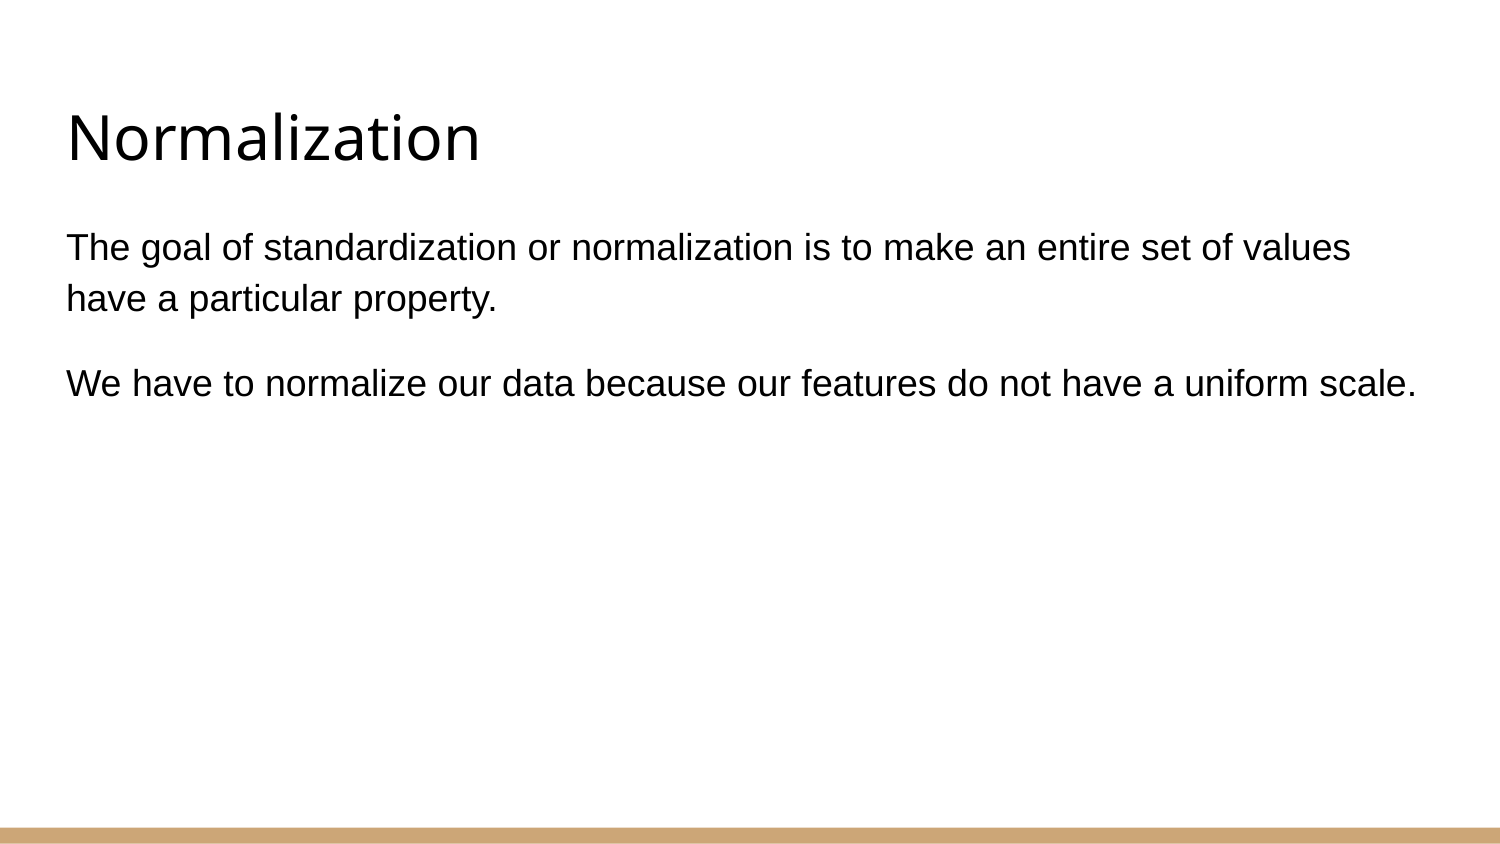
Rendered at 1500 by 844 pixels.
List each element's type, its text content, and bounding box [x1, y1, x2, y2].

title Normalization [51, 51, 1449, 189]
list The goal of standardization or normalization is to make an entire set of values have a particular property. We have to normalize our data because our features do not have a uniform scale. [51, 200, 1449, 752]
